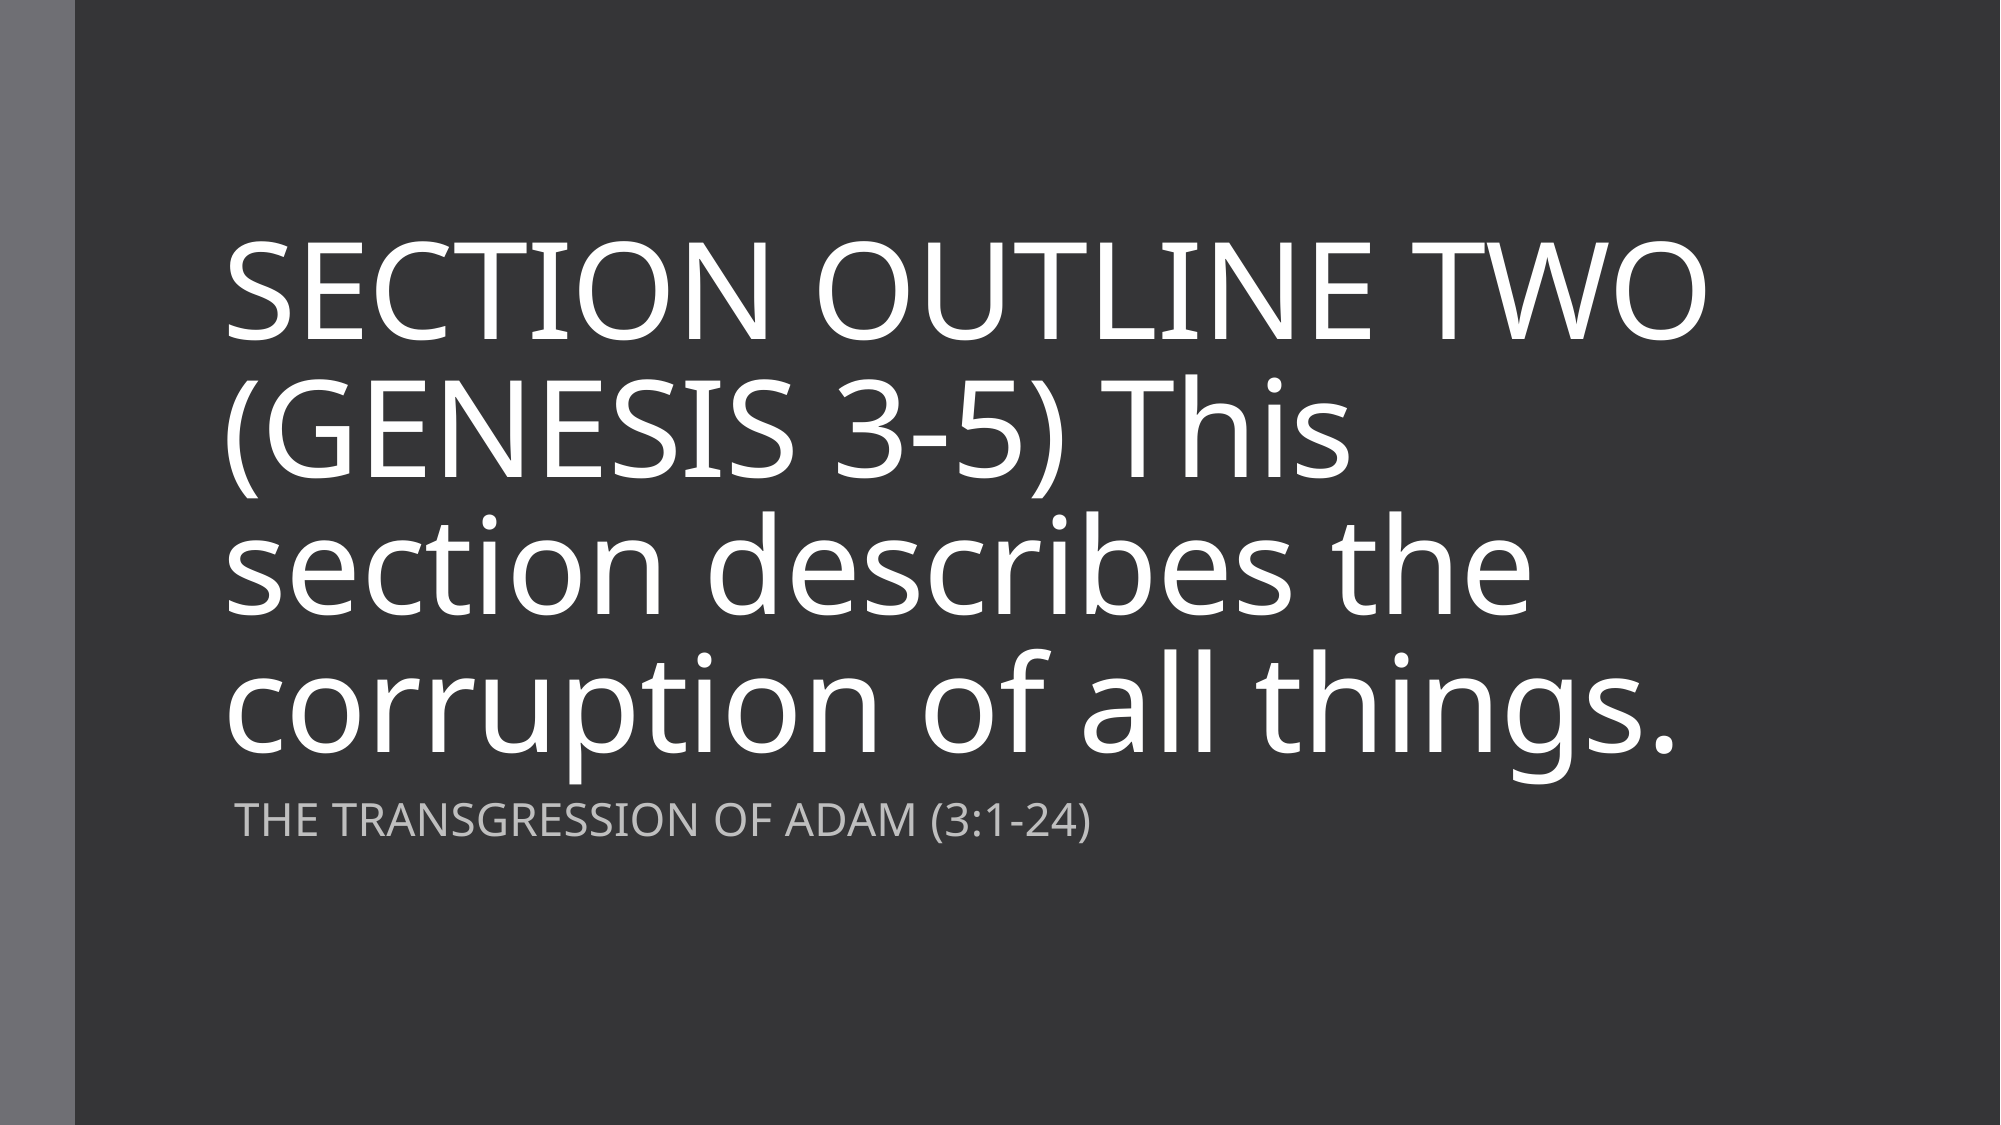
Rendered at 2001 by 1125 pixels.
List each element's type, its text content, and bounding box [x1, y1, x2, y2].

subtitle THE TRANSGRESSION OF ADAM (3:1-24) [206, 787, 1752, 1066]
title SECTION OUTLINE TWO (GENESIS 3-5) This section describes the corruption of all things. [206, 124, 1752, 787]
